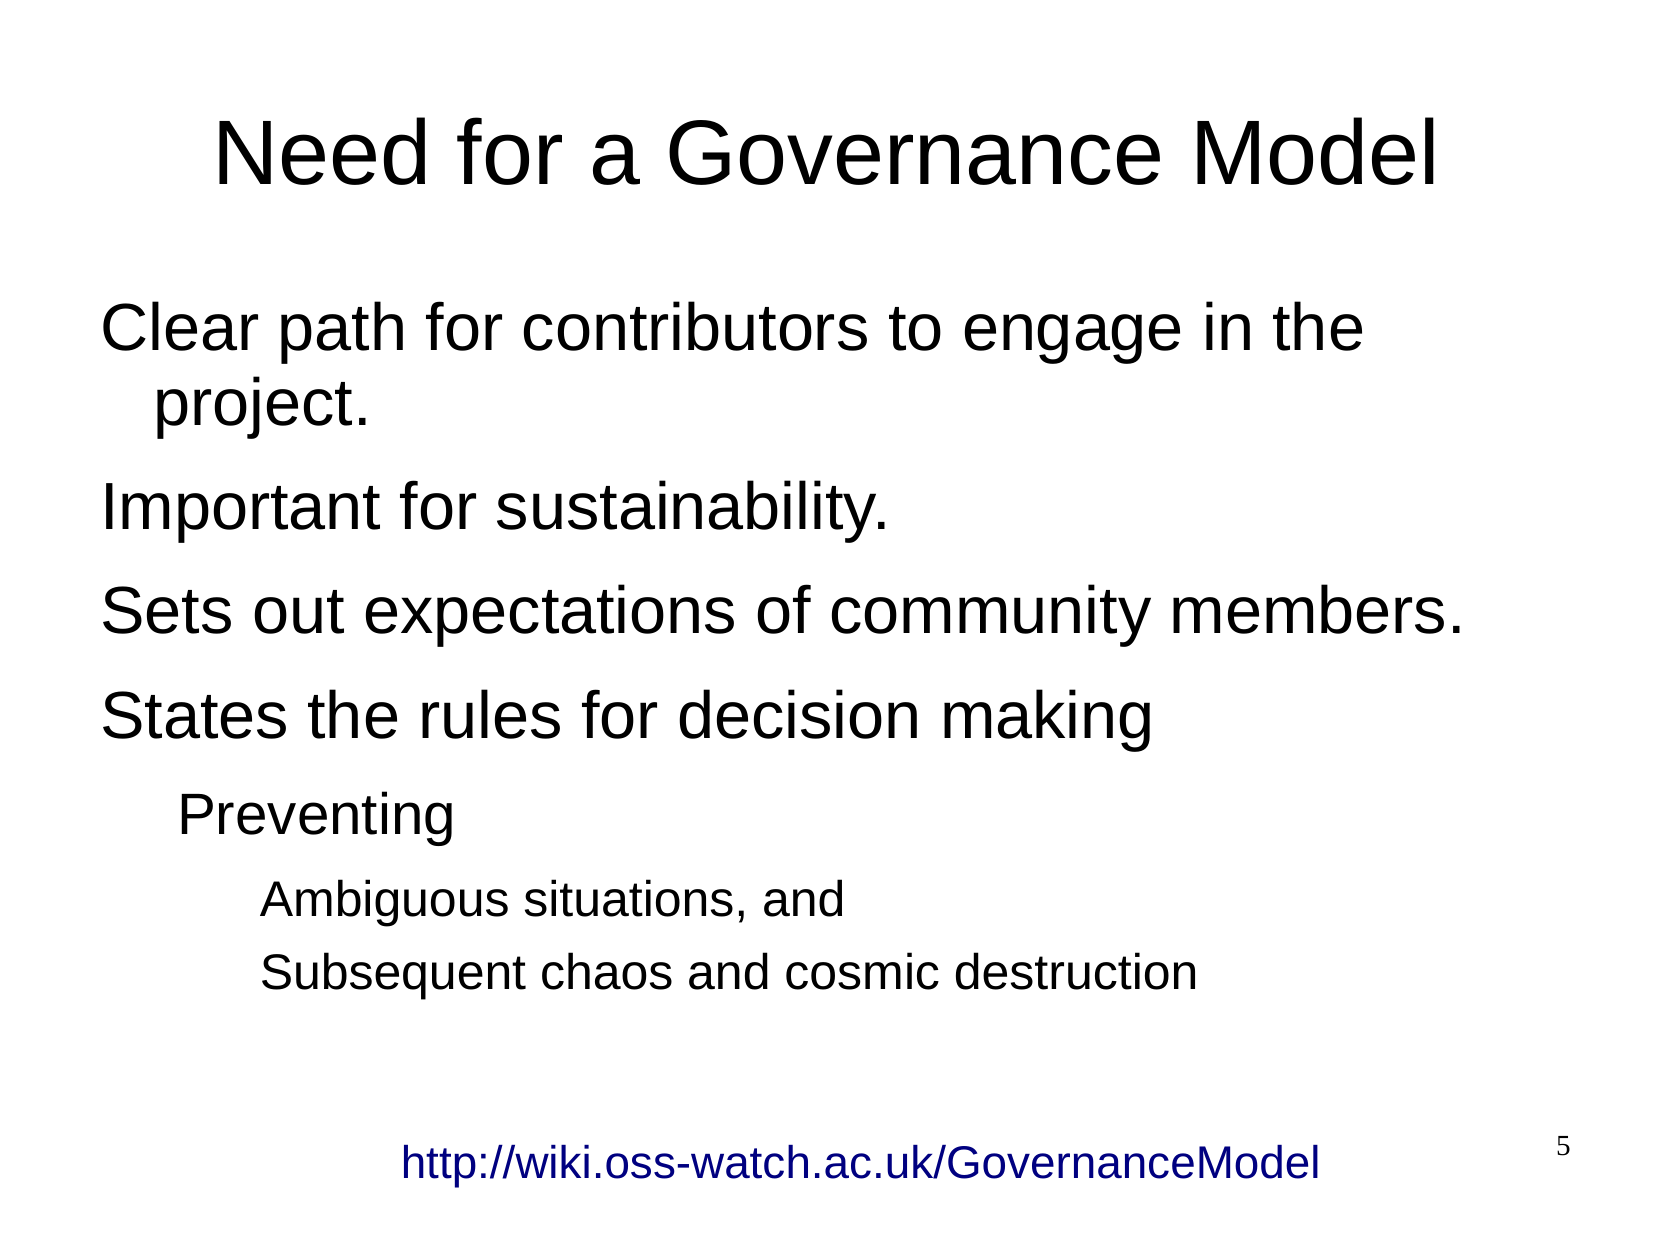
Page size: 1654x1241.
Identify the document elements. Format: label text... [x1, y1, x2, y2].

title Need for a Governance Model [82, 49, 1571, 257]
list Clear path for contributors to engage in the project. Important for sustainability. Sets out expectations of community members. States the rules for decision making Preventing Ambiguous situations, and Subsequent chaos and cosmic destruction [82, 290, 1571, 1094]
text_box http://wiki.oss-watch.ac.uk/GovernanceModel [354, 1129, 1380, 1196]
